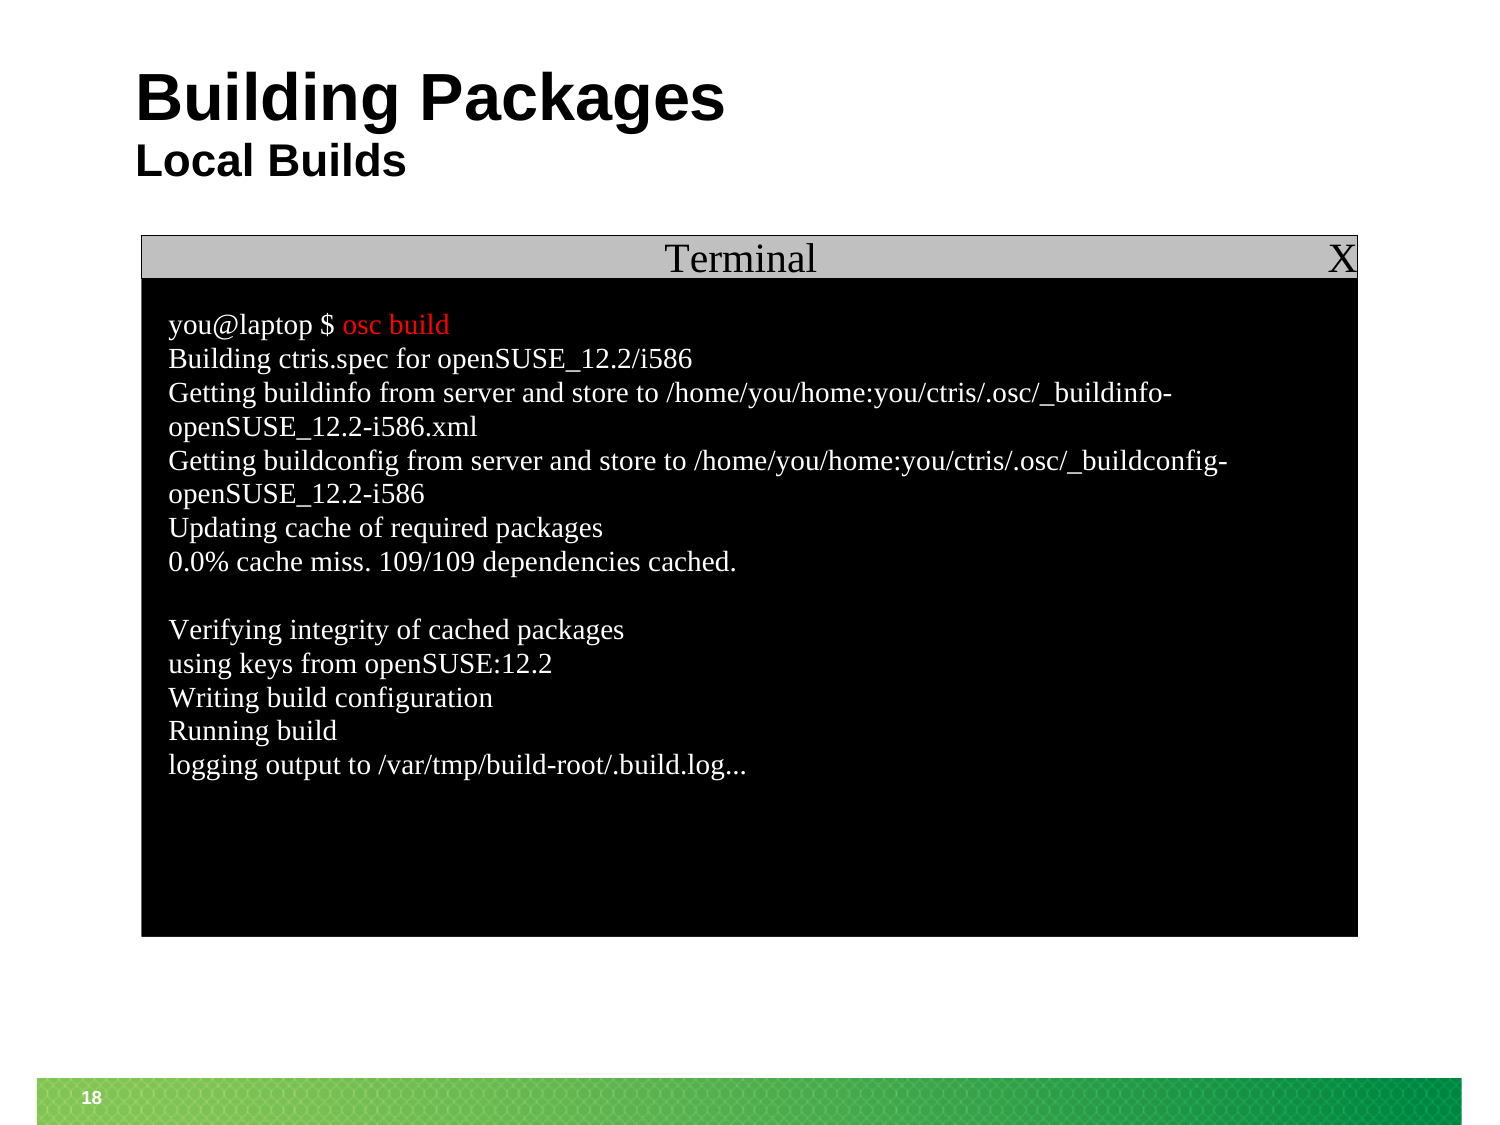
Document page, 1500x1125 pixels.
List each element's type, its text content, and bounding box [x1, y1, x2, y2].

text_box [141, 278, 1358, 937]
title Building Packages Local Builds [135, 41, 1372, 204]
text_box you@laptop $ osc build Building ctris.spec for openSUSE_12.2/i586 Getting buildinfo from server and store to /home/you/home:you/ctris/.osc/_buildinfo-openSUSE_12.2-i586.xml Getting buildconfig from server and store to /home/you/home:you/ctris/.osc/_buildconfig-openSUSE_12.2-i586 Updating cache of required packages 0.0% cache miss. 109/109 dependencies cached. Verifying integrity of cached packages using keys from openSUSE:12.2 Writing build configuration Running build logging output to /var/tmp/build-root/.build.log... [168, 307, 1335, 919]
picture [36, 1078, 1462, 1125]
text_box Terminal X [141, 235, 1358, 278]
